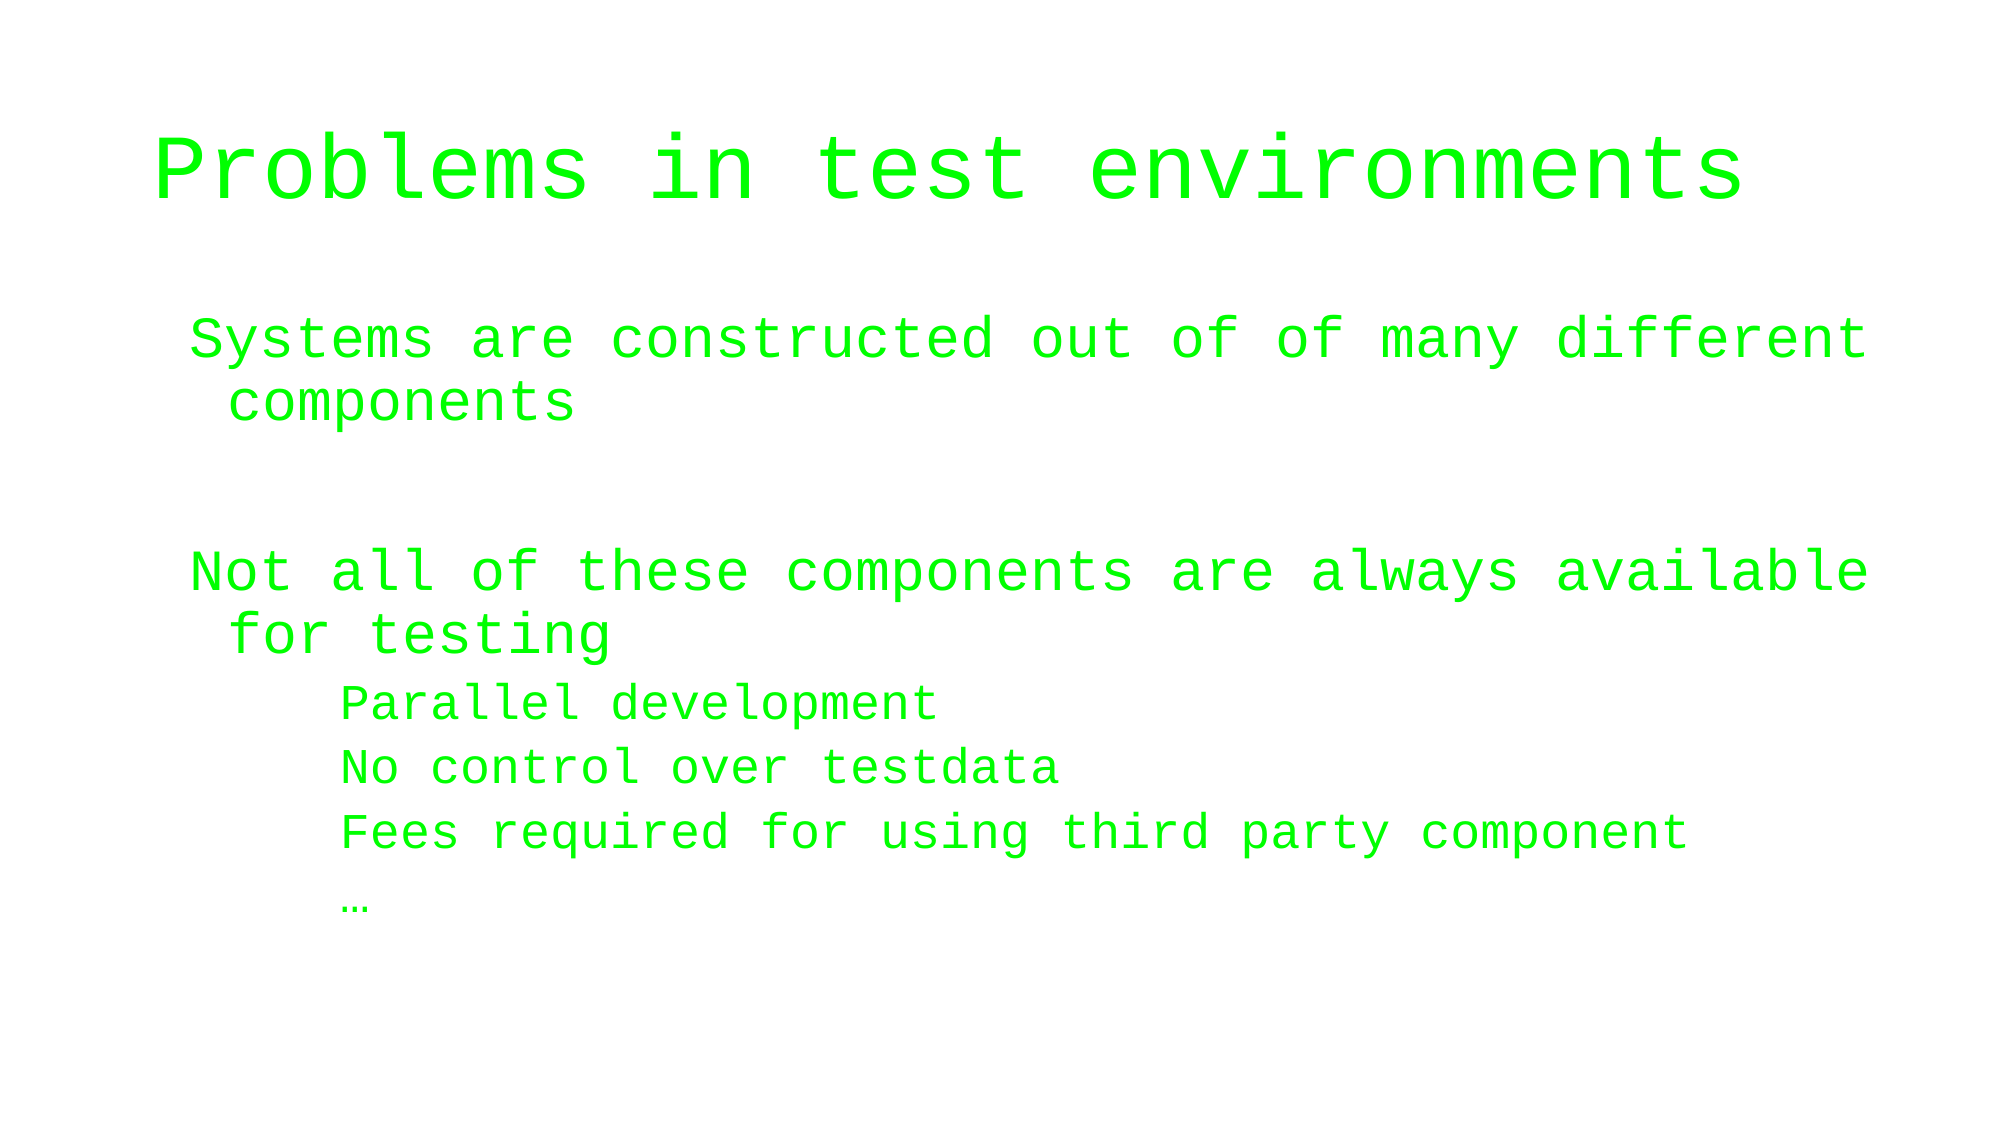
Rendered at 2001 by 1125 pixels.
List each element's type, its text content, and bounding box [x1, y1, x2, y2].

title Problems in test environments [137, 59, 1863, 278]
list Systems are constructed out of of many different components Not all of these components are always available for testing Parallel development No control over testdata Fees required for using third party component … [137, 299, 1966, 1014]
